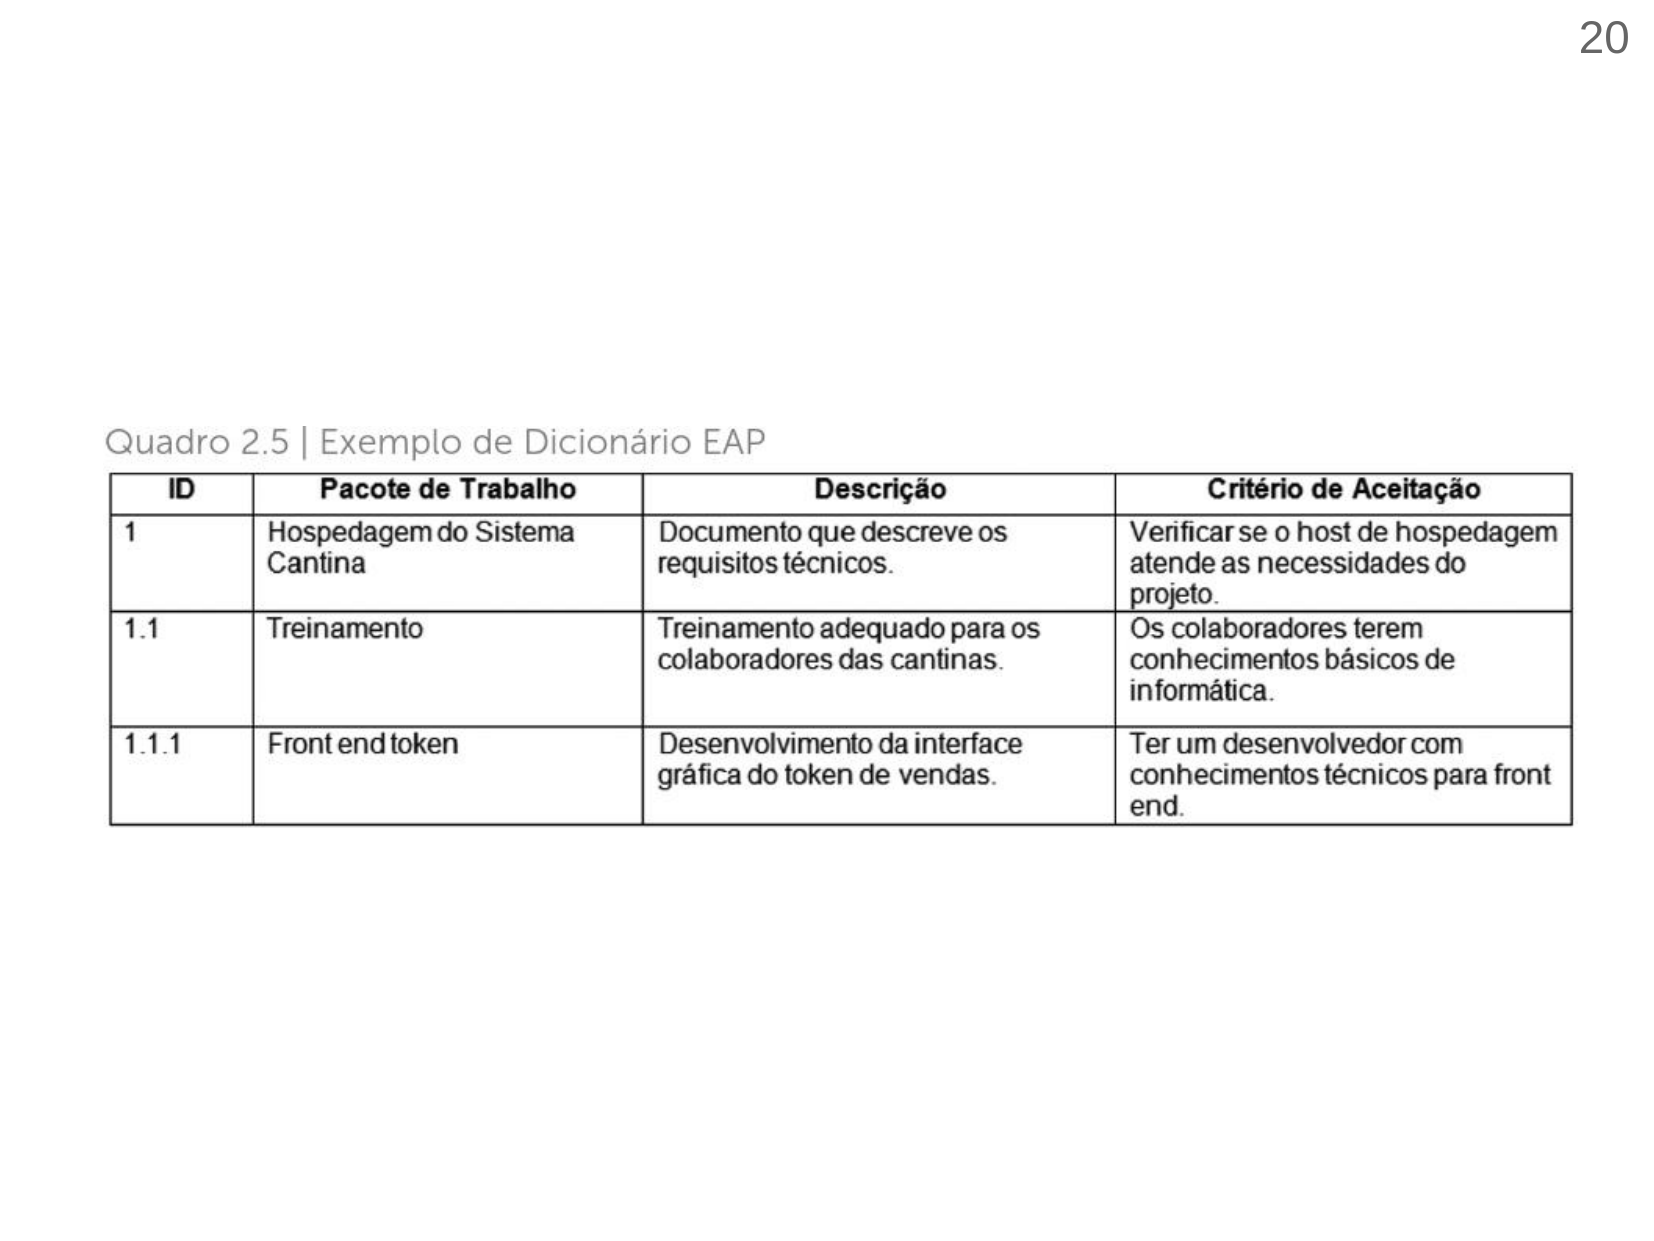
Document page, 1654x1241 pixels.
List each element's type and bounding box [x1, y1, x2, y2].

picture [103, 426, 1578, 829]
